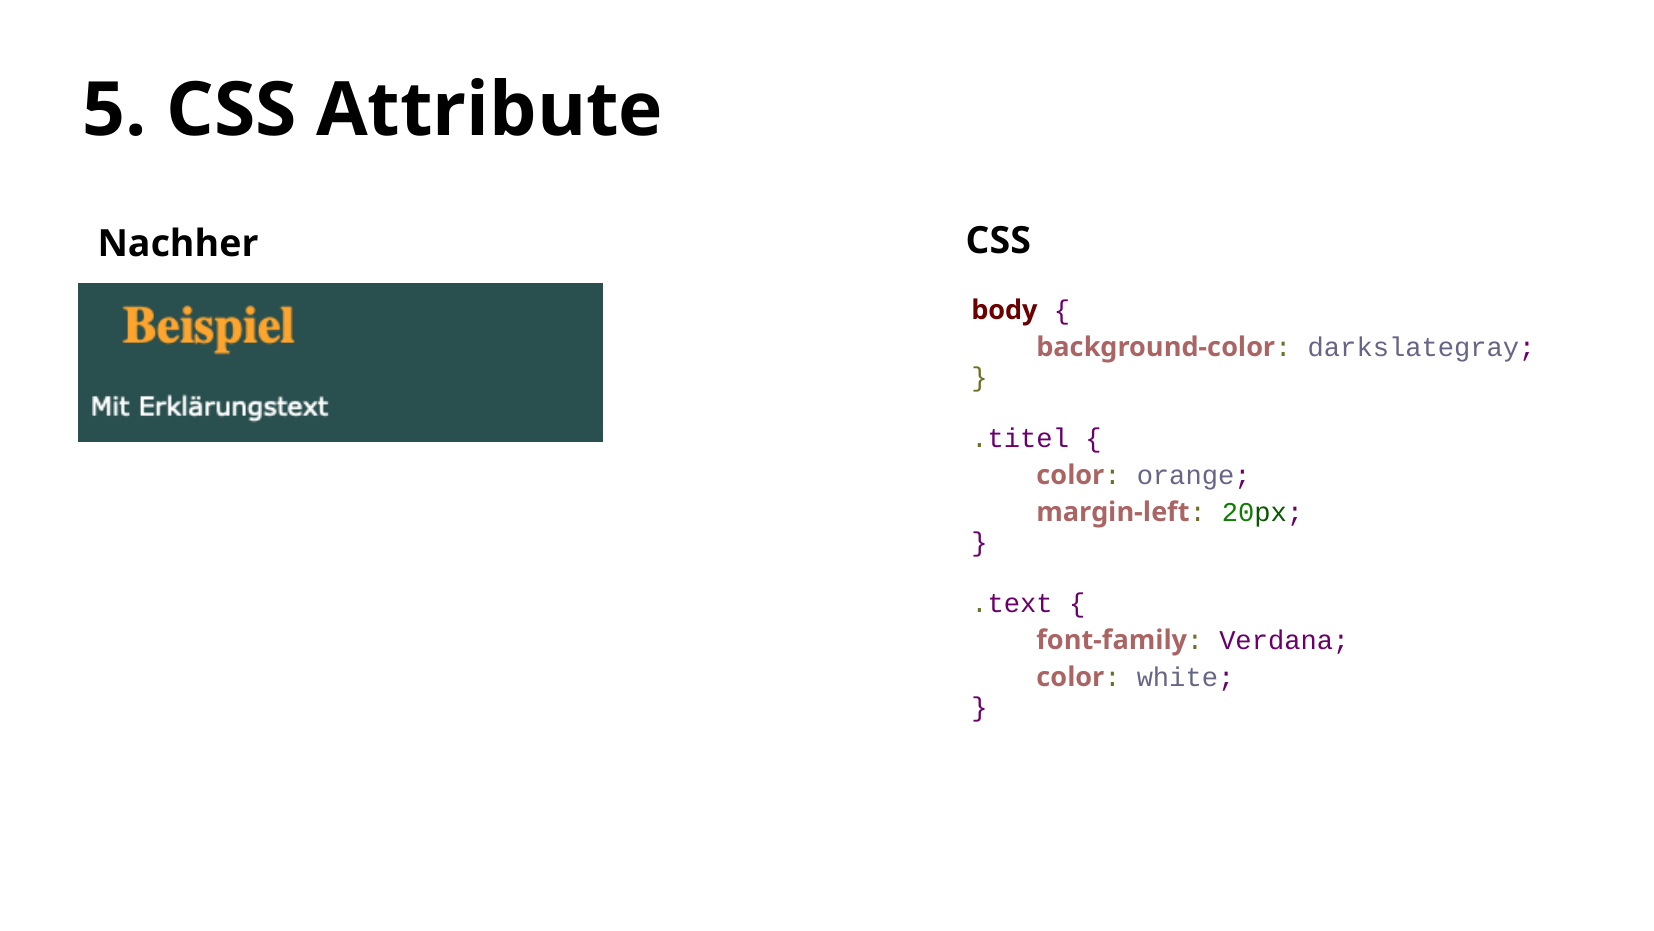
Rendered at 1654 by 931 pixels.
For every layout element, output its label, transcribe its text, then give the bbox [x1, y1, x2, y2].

title 5. CSS Attribute [82, 59, 1571, 154]
text_box CSS [950, 206, 1043, 269]
picture [78, 283, 603, 442]
text_box body { background-color: darkslategray; } .titel { color: orange; margin-left: 20px; } .text { font-family: Verdana; color: white; } [956, 283, 1630, 671]
text_box Nachher [82, 209, 253, 272]
